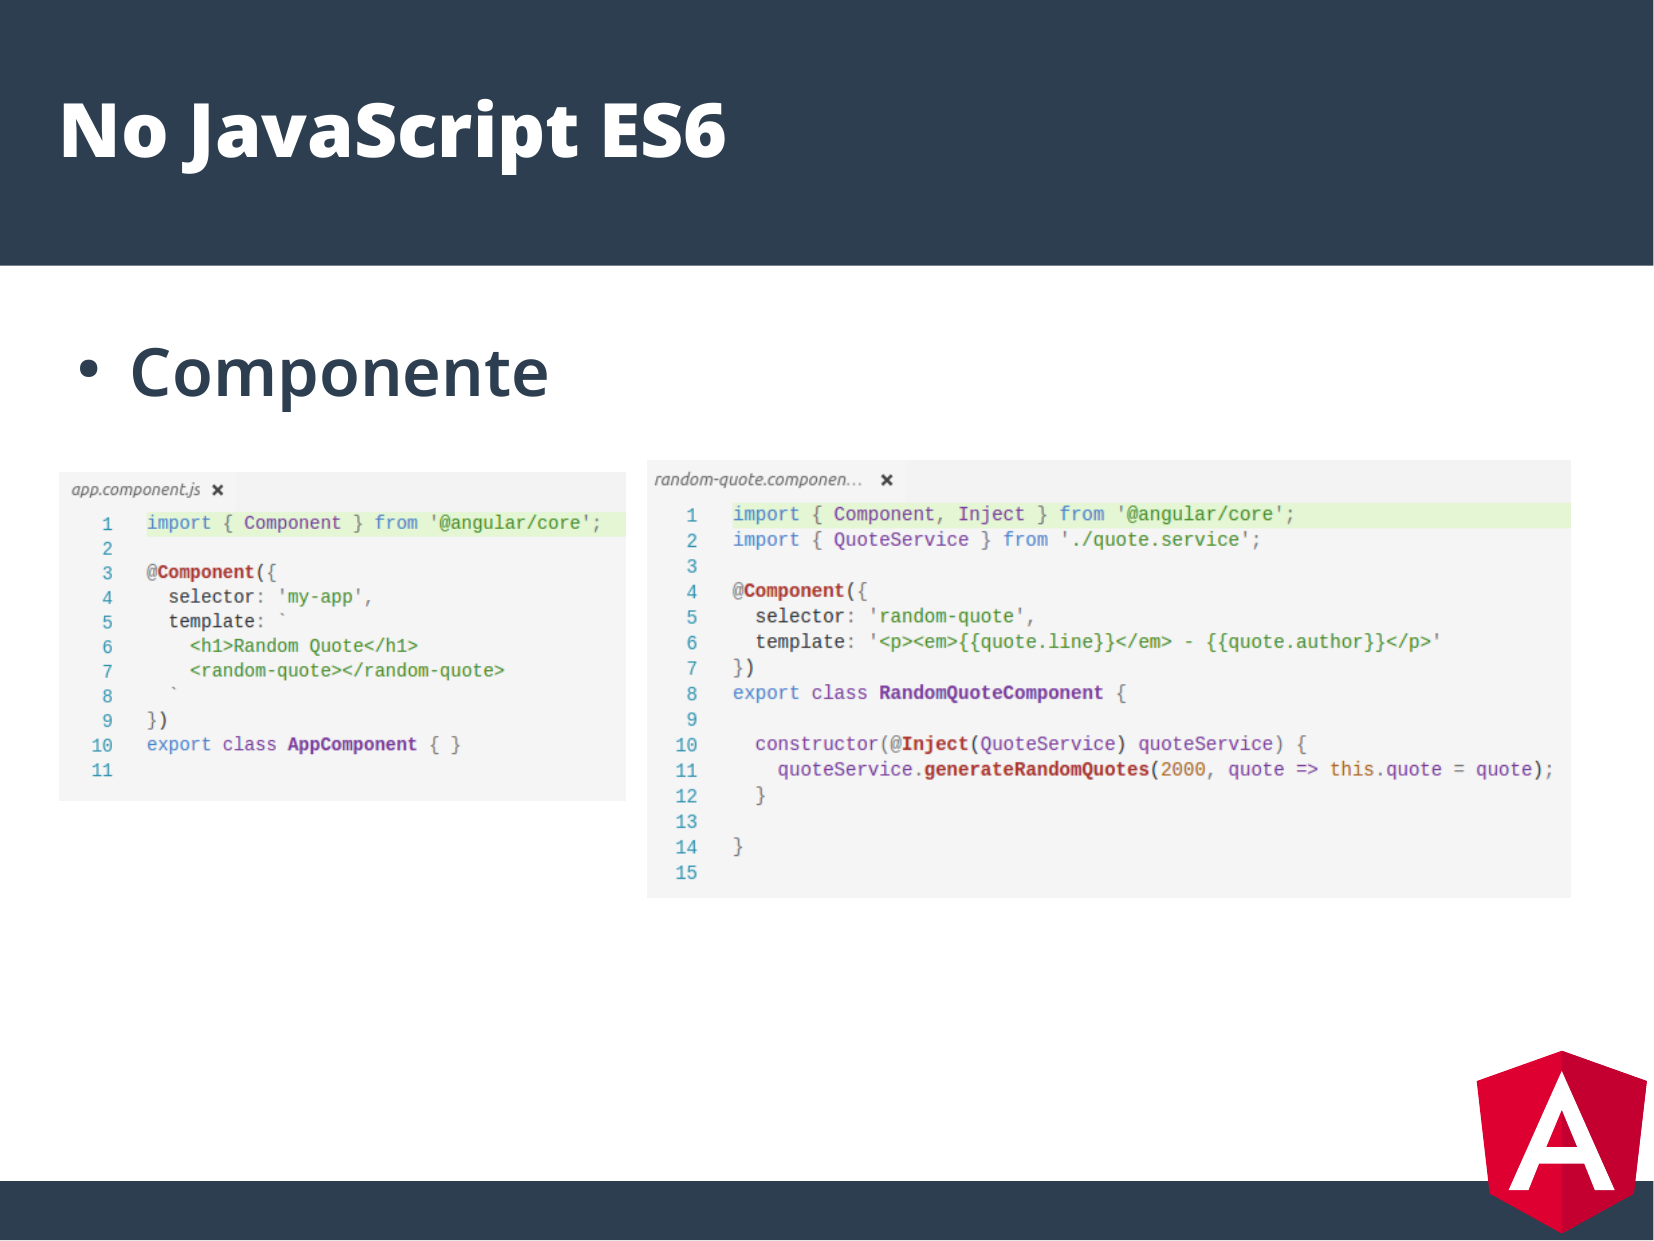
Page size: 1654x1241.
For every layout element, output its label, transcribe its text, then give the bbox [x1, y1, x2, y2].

picture [647, 460, 1571, 898]
picture [59, 472, 626, 801]
list Componente [59, 324, 1595, 449]
title No JavaScript ES6 [59, 49, 1595, 207]
picture [1447, 1022, 1654, 1241]
